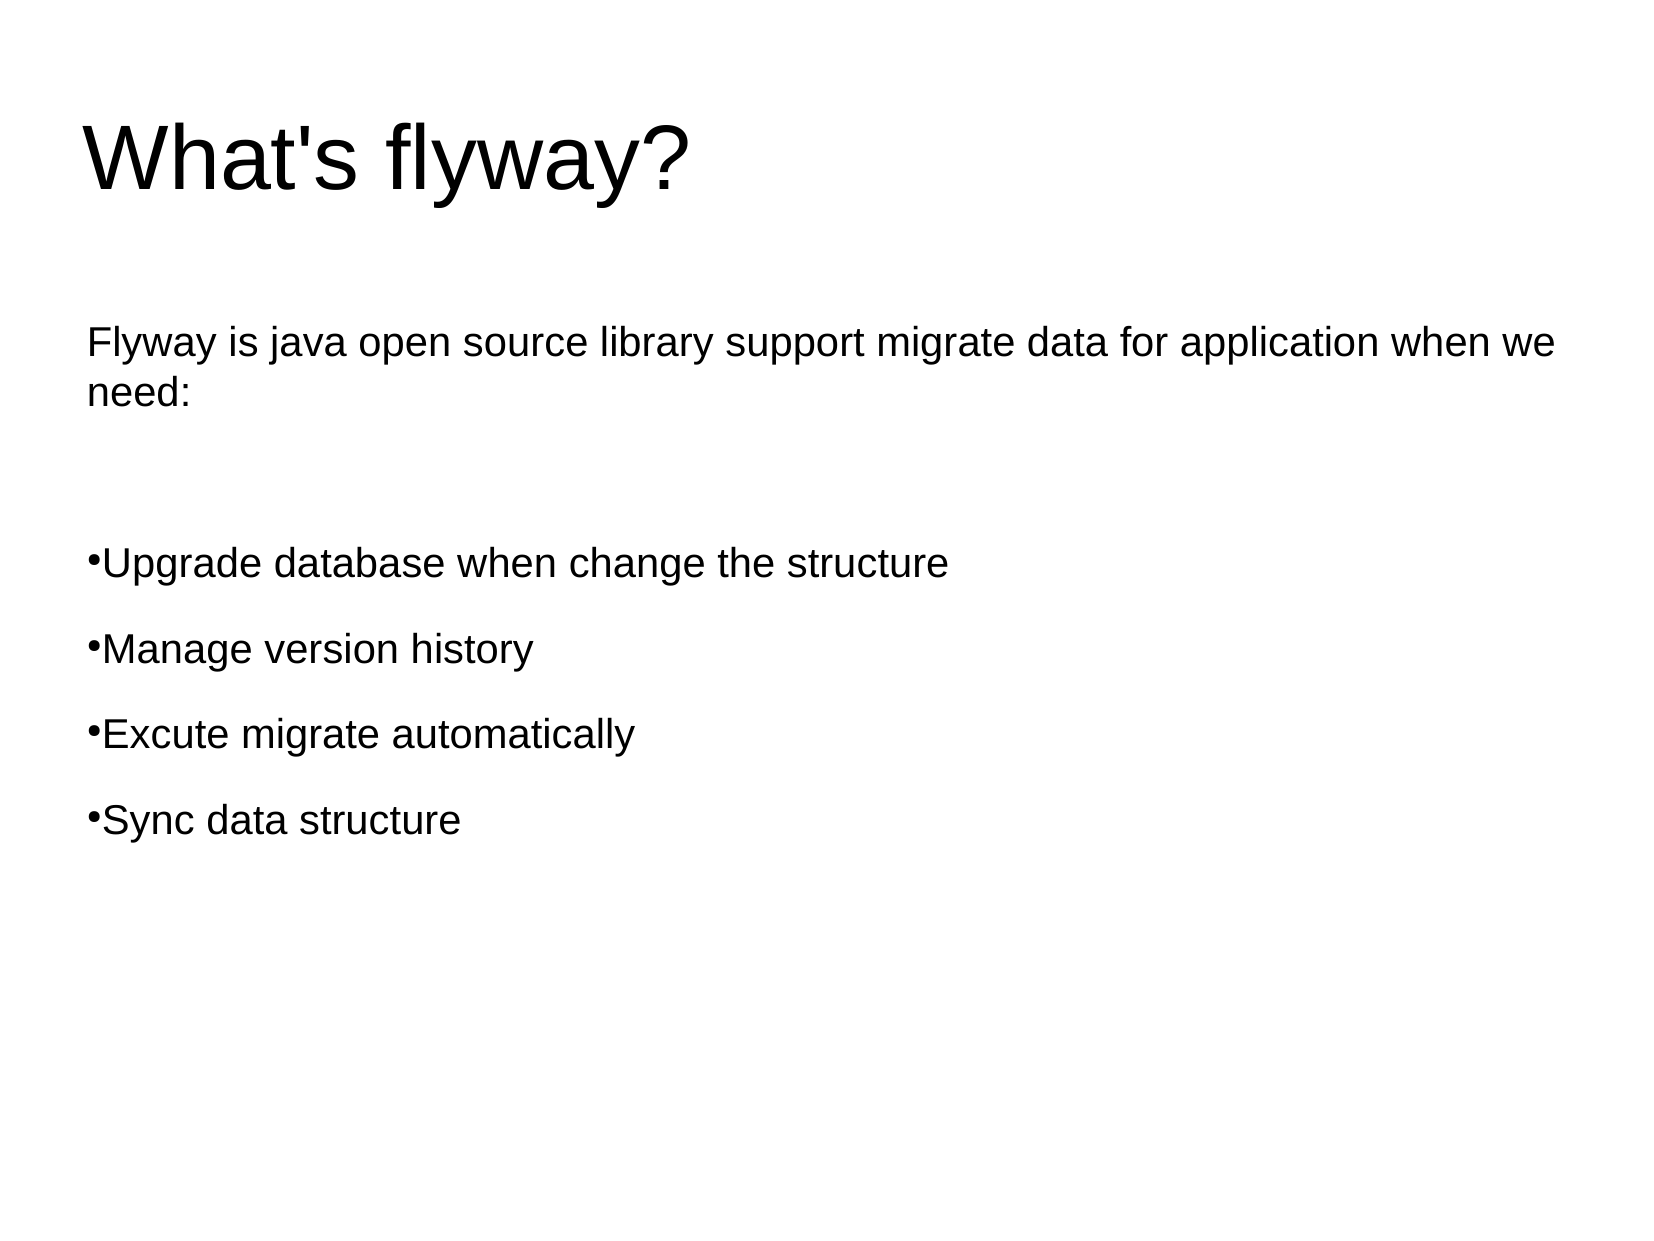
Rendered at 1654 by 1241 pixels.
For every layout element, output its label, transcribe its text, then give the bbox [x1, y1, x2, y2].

subtitle Flyway is java open source library support migrate data for application when we need: Upgrade database when change the structure Manage version history Excute migrate automatically Sync data structure [86, 315, 1576, 1088]
title What's flyway? [82, 49, 1571, 257]
